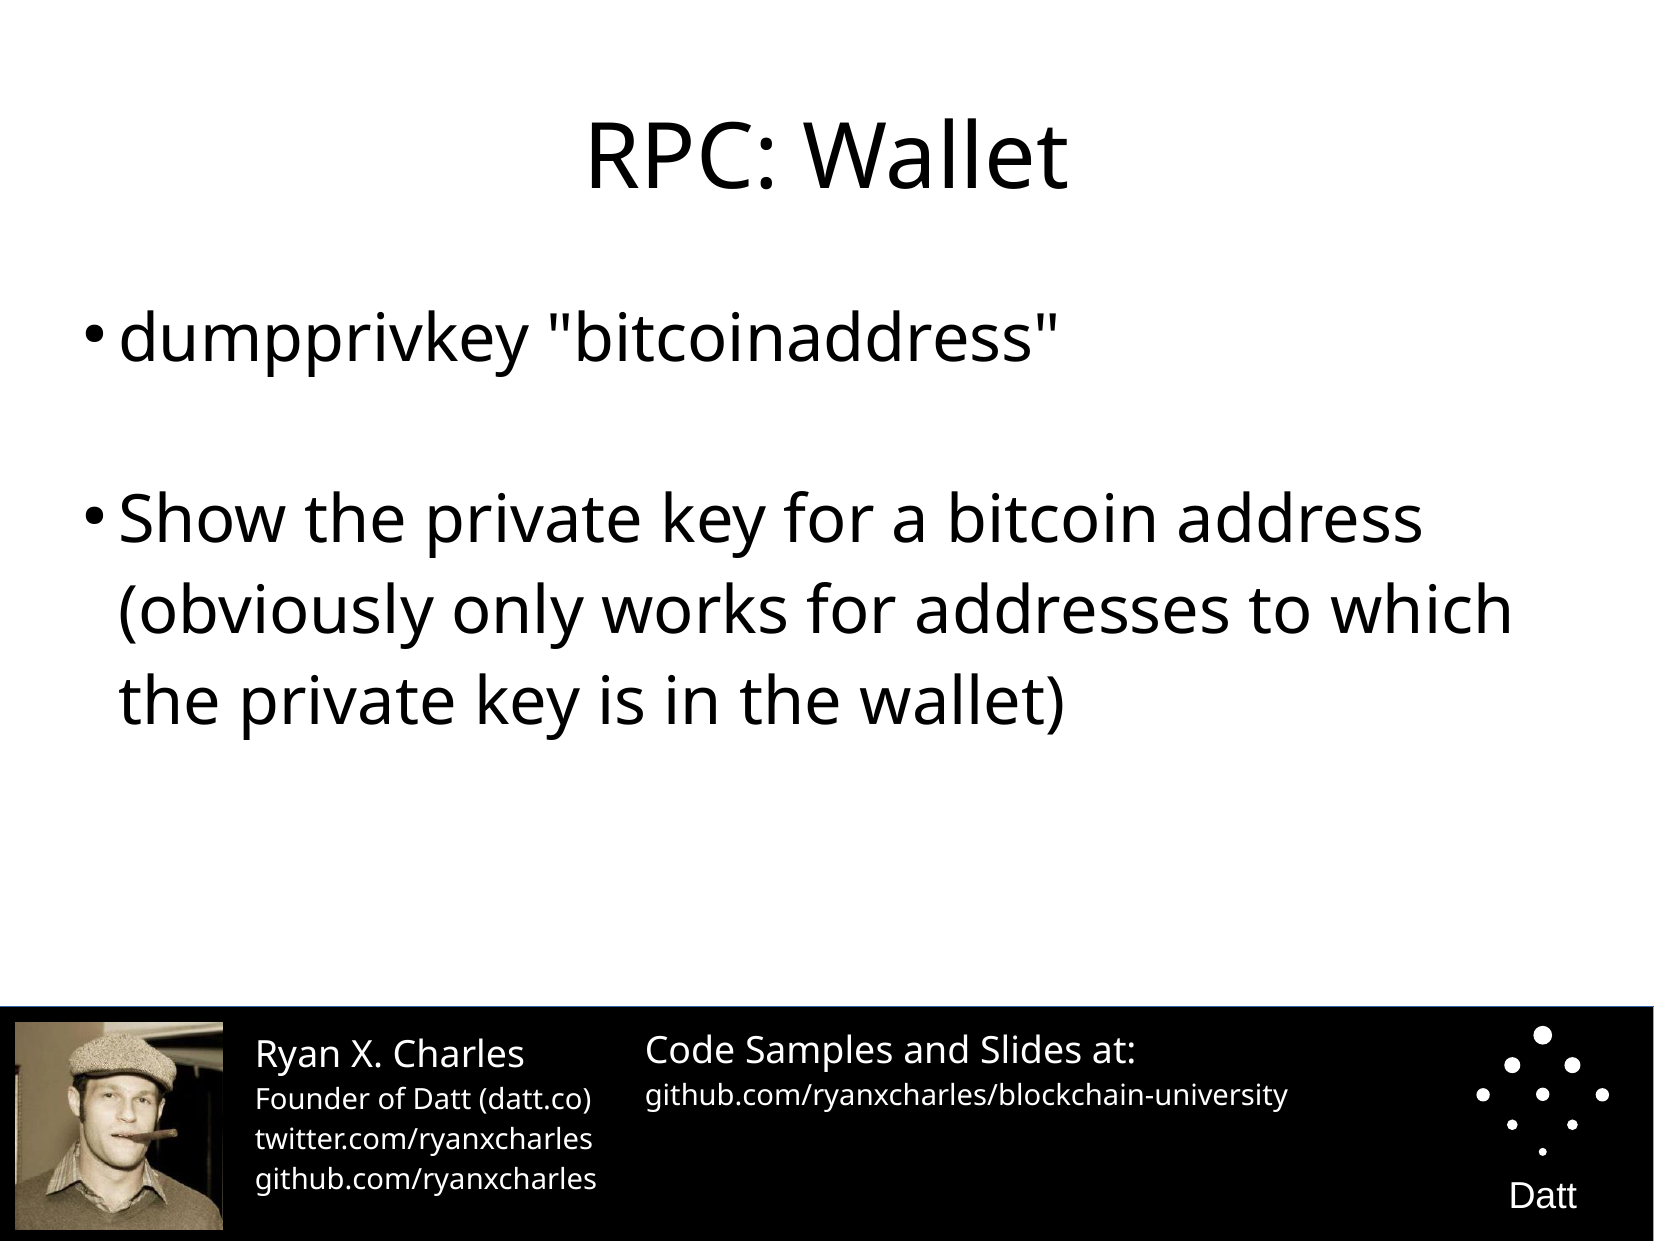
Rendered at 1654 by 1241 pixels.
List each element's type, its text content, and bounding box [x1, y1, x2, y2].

picture [1475, 1023, 1611, 1159]
picture [15, 1022, 223, 1231]
subtitle dumpprivkey "bitcoinaddress" Show the private key for a bitcoin address (obviously only works for addresses to which the private key is in the wallet) [82, 290, 1571, 1006]
text_box Ryan X. Charles Founder of Datt (datt.co) twitter.com/ryanxcharles github.com/ryanxcharles [240, 1020, 976, 1241]
text_box Code Samples and Slides at: github.com/ryanxcharles/blockchain-university [630, 1015, 1403, 1156]
title RPC: Wallet [82, 49, 1571, 257]
text_box Datt [1452, 1167, 1633, 1241]
text_box [0, 1006, 1654, 1241]
